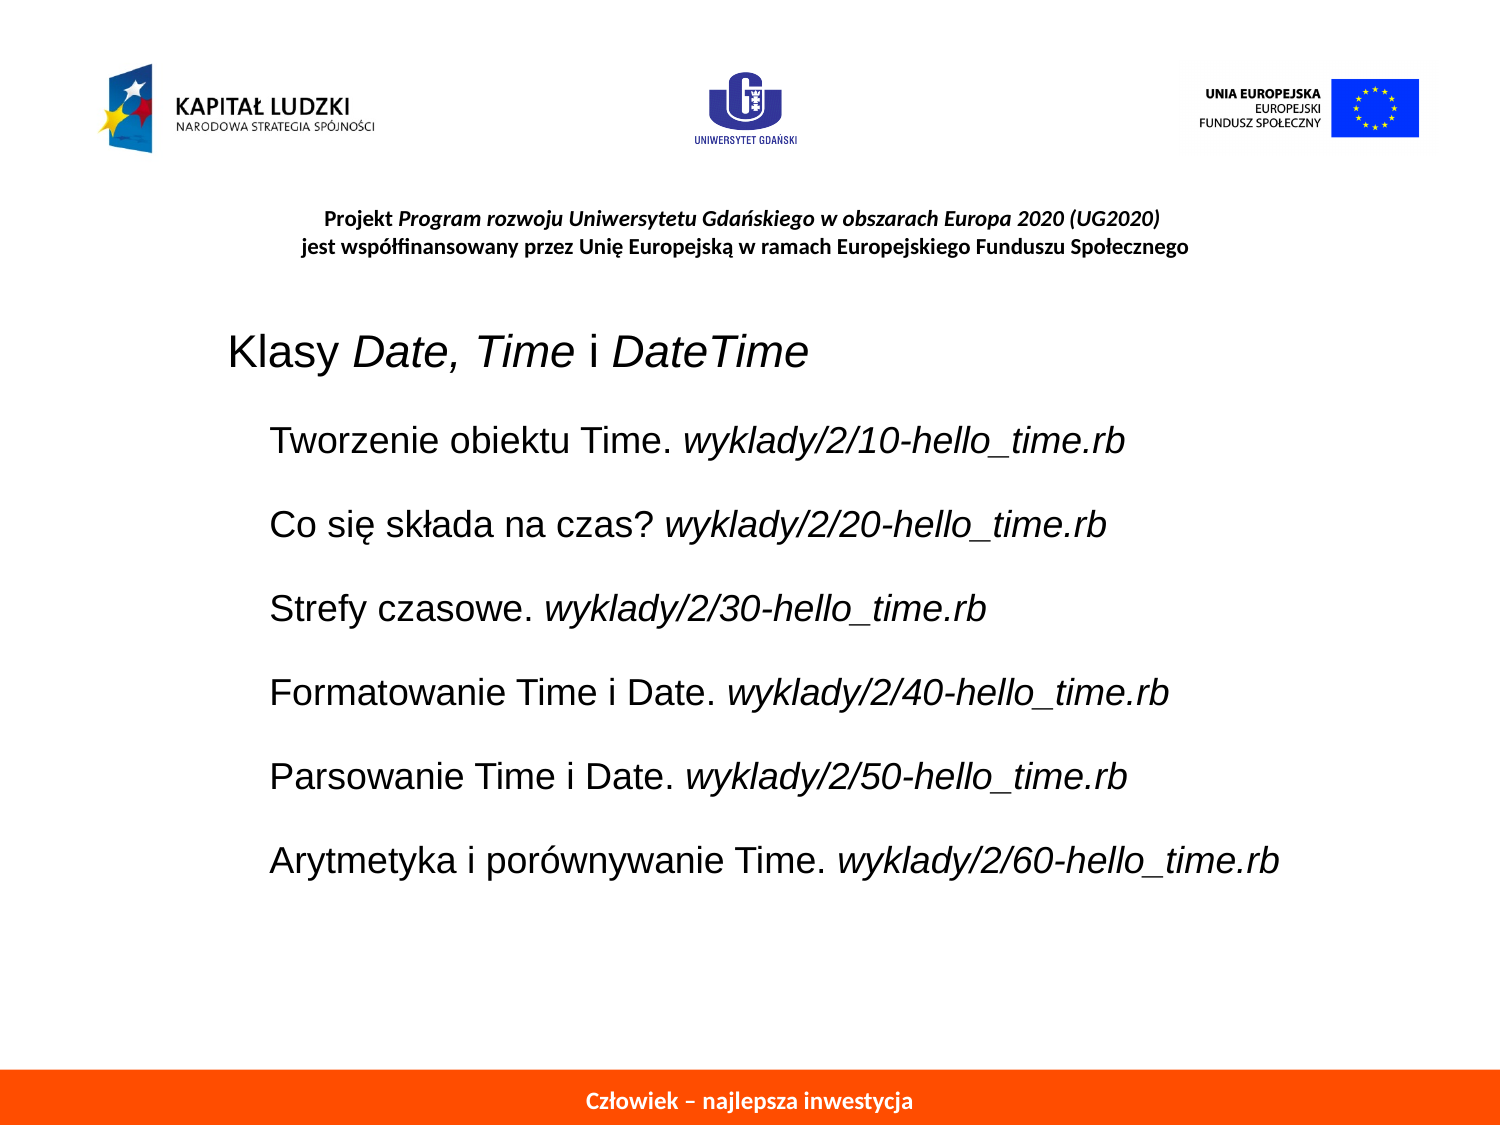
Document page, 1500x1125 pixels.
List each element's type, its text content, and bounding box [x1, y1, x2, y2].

footer Człowiek – najlepsza inwestycja [0, 1069, 1500, 1125]
picture [692, 69, 800, 147]
text_box Klasy Date, Time i DateTime Tworzenie obiektu Time. wyklady/2/10-hello_time.rb Co się składa na czas? wyklady/2/20-hello_time.rb Strefy czasowe. wyklady/2/30-hello_time.rb Formatowanie Time i Date. wyklady/2/40-hello_time.rb Parsowanie Time i Date. wyklady/2/50-hello_time.rb Arytmetyka i porównywanie Time. wyklady/2/60-hello_time.rb [212, 318, 1295, 931]
text_box Projekt Program rozwoju Uniwersytetu Gdańskiego w obszarach Europa 2020 (UG2020) jest współfinansowany przez Unię Europejską w ramach Europejskiego Funduszu Społecznego [53, 196, 1439, 267]
picture [1179, 60, 1439, 156]
picture [53, 19, 418, 196]
